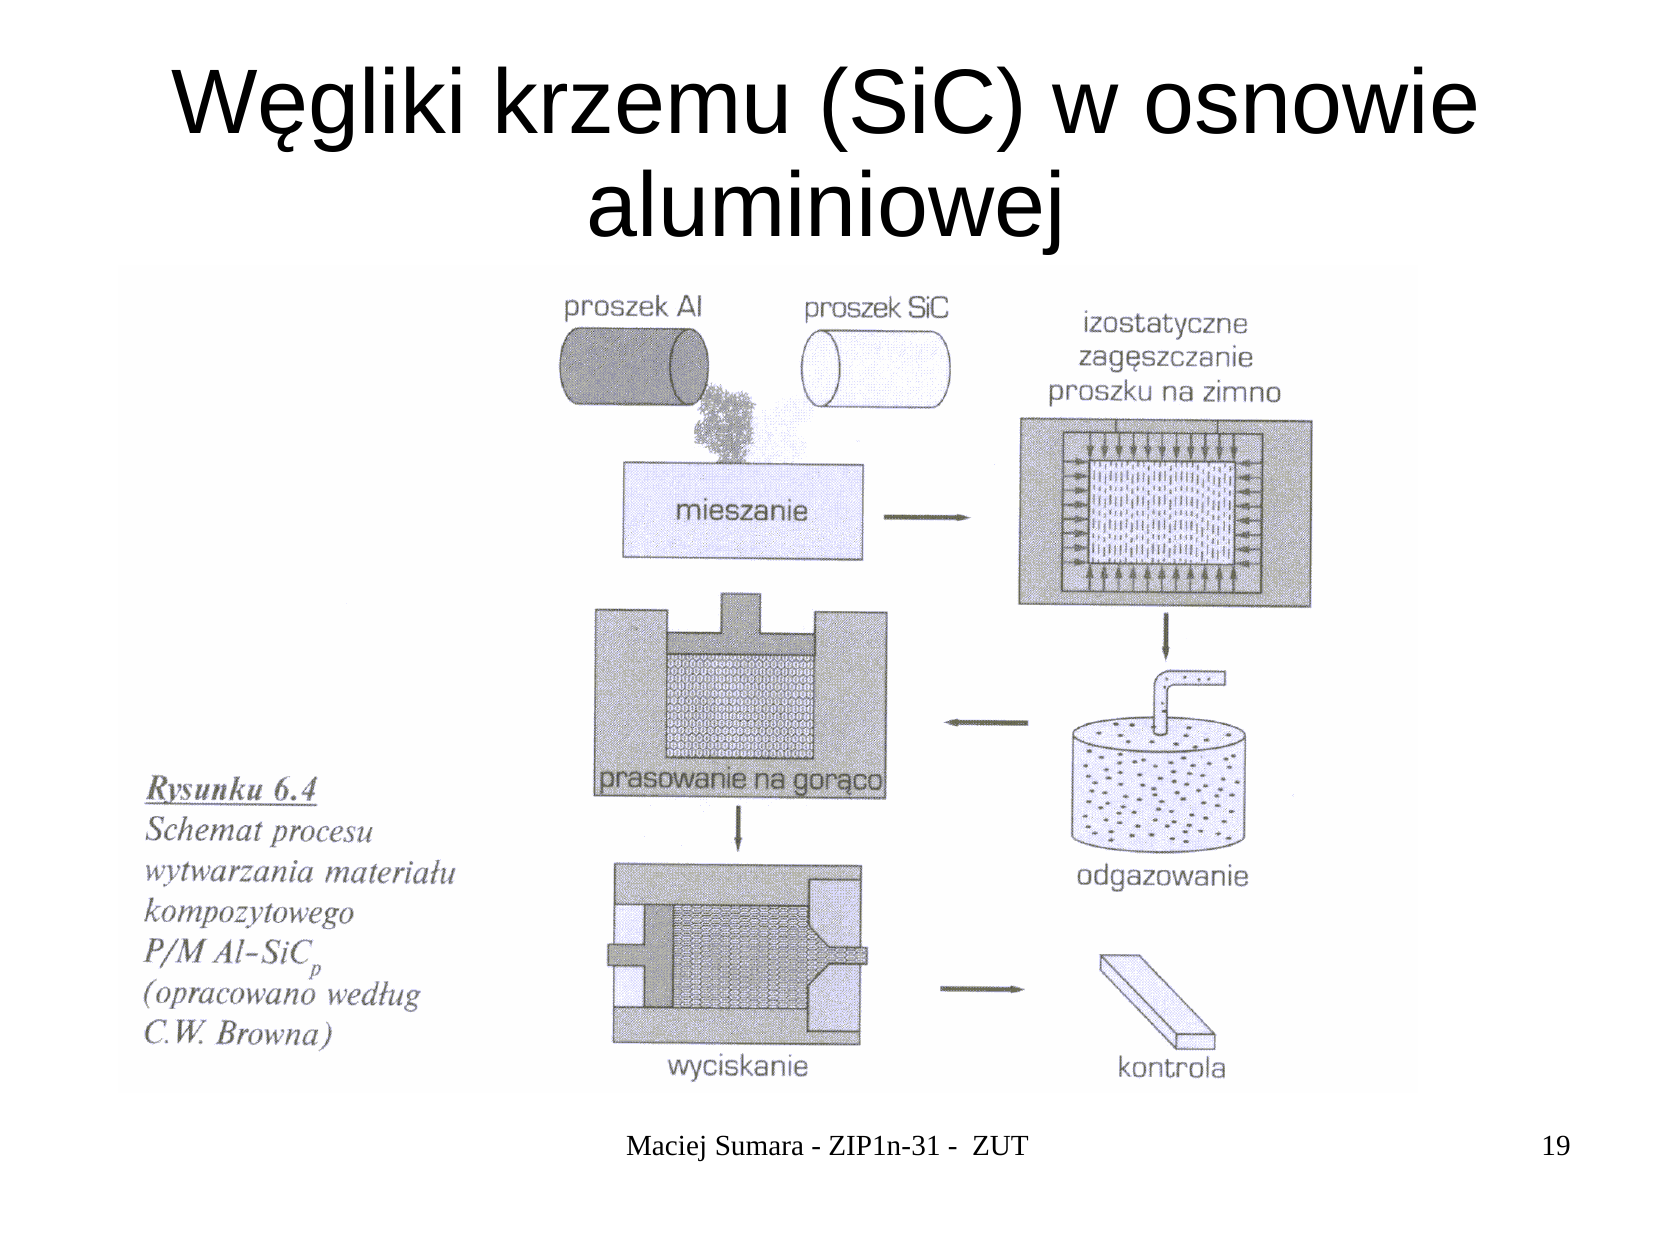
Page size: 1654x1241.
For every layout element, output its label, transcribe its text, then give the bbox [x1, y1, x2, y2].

title Węgliki krzemu (SiC) w osnowie aluminiowej [82, 49, 1571, 257]
picture [118, 265, 1418, 1093]
